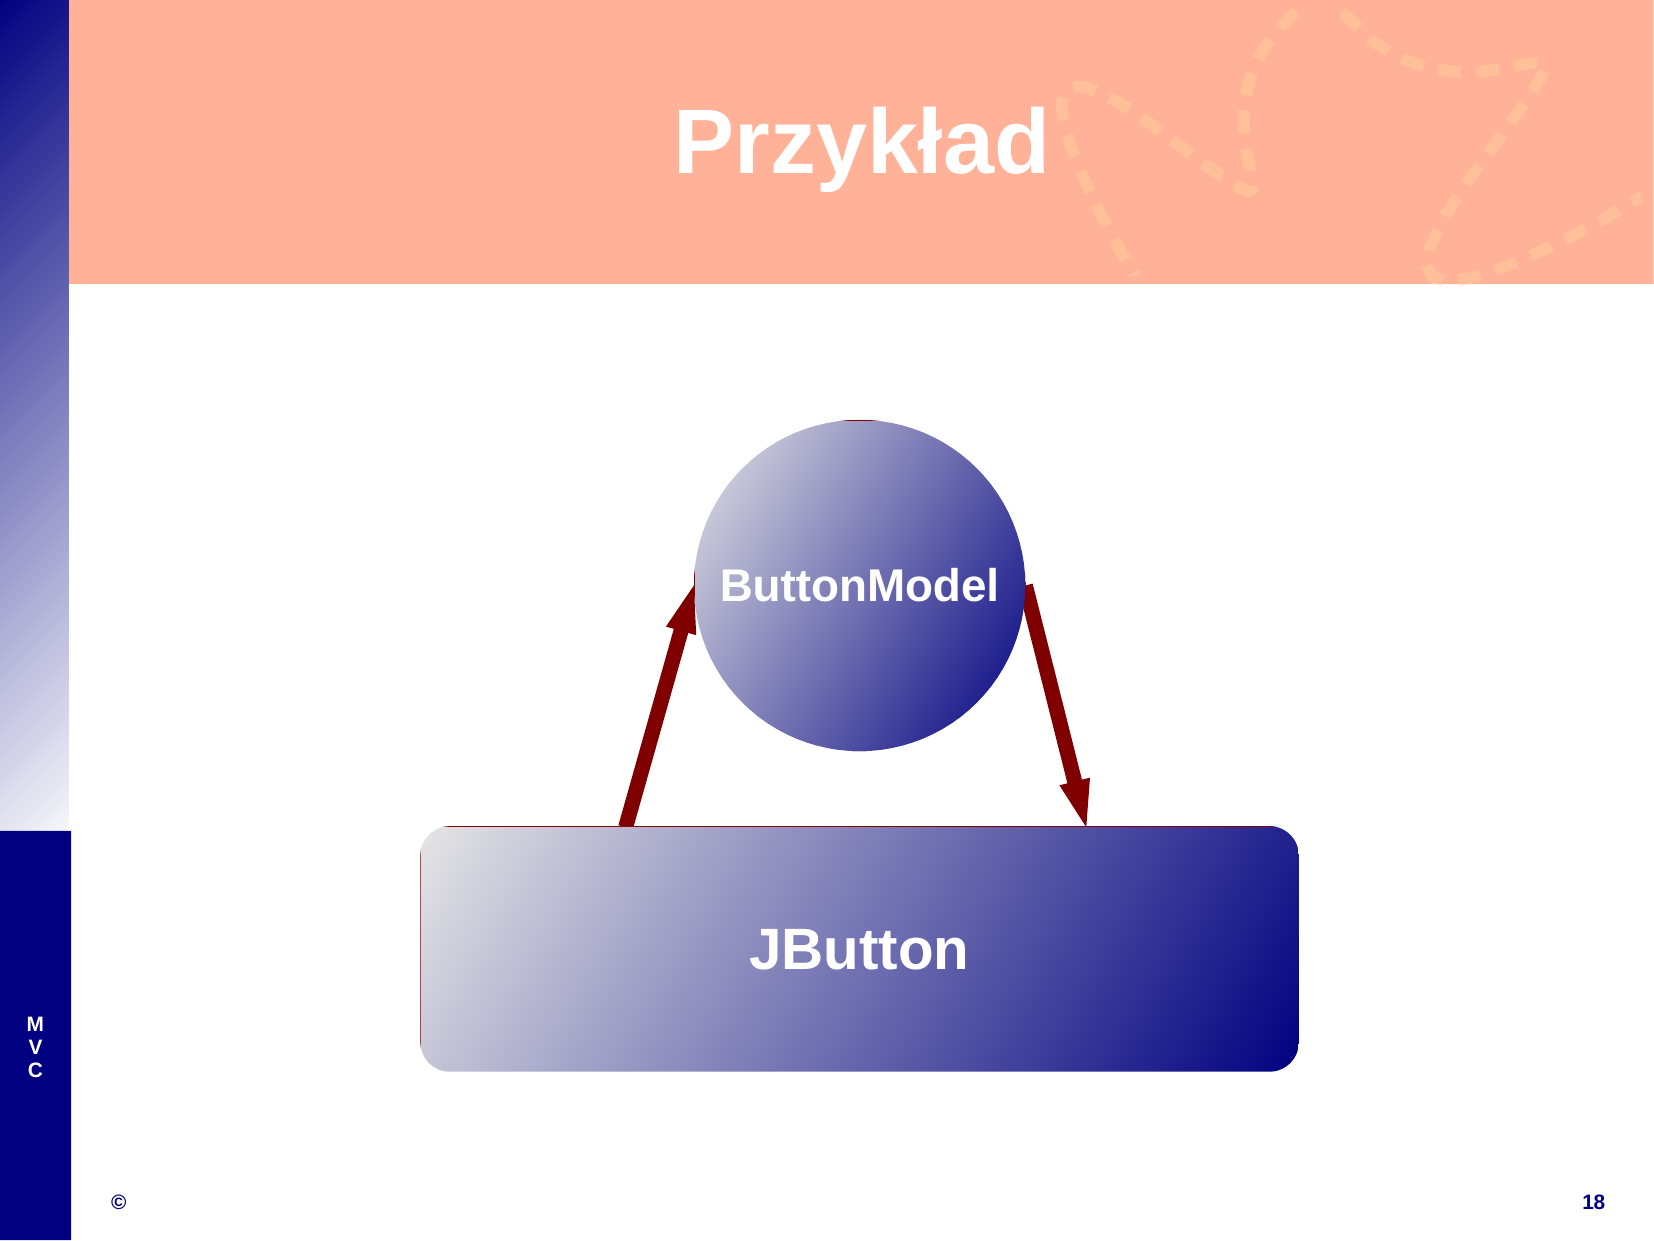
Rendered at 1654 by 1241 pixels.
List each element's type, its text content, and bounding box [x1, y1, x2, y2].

text_box JButton [420, 826, 1299, 1072]
text_box M V C [0, 830, 71, 1241]
text_box ButtonModel [693, 419, 1026, 752]
title Przykład [70, 37, 1654, 246]
